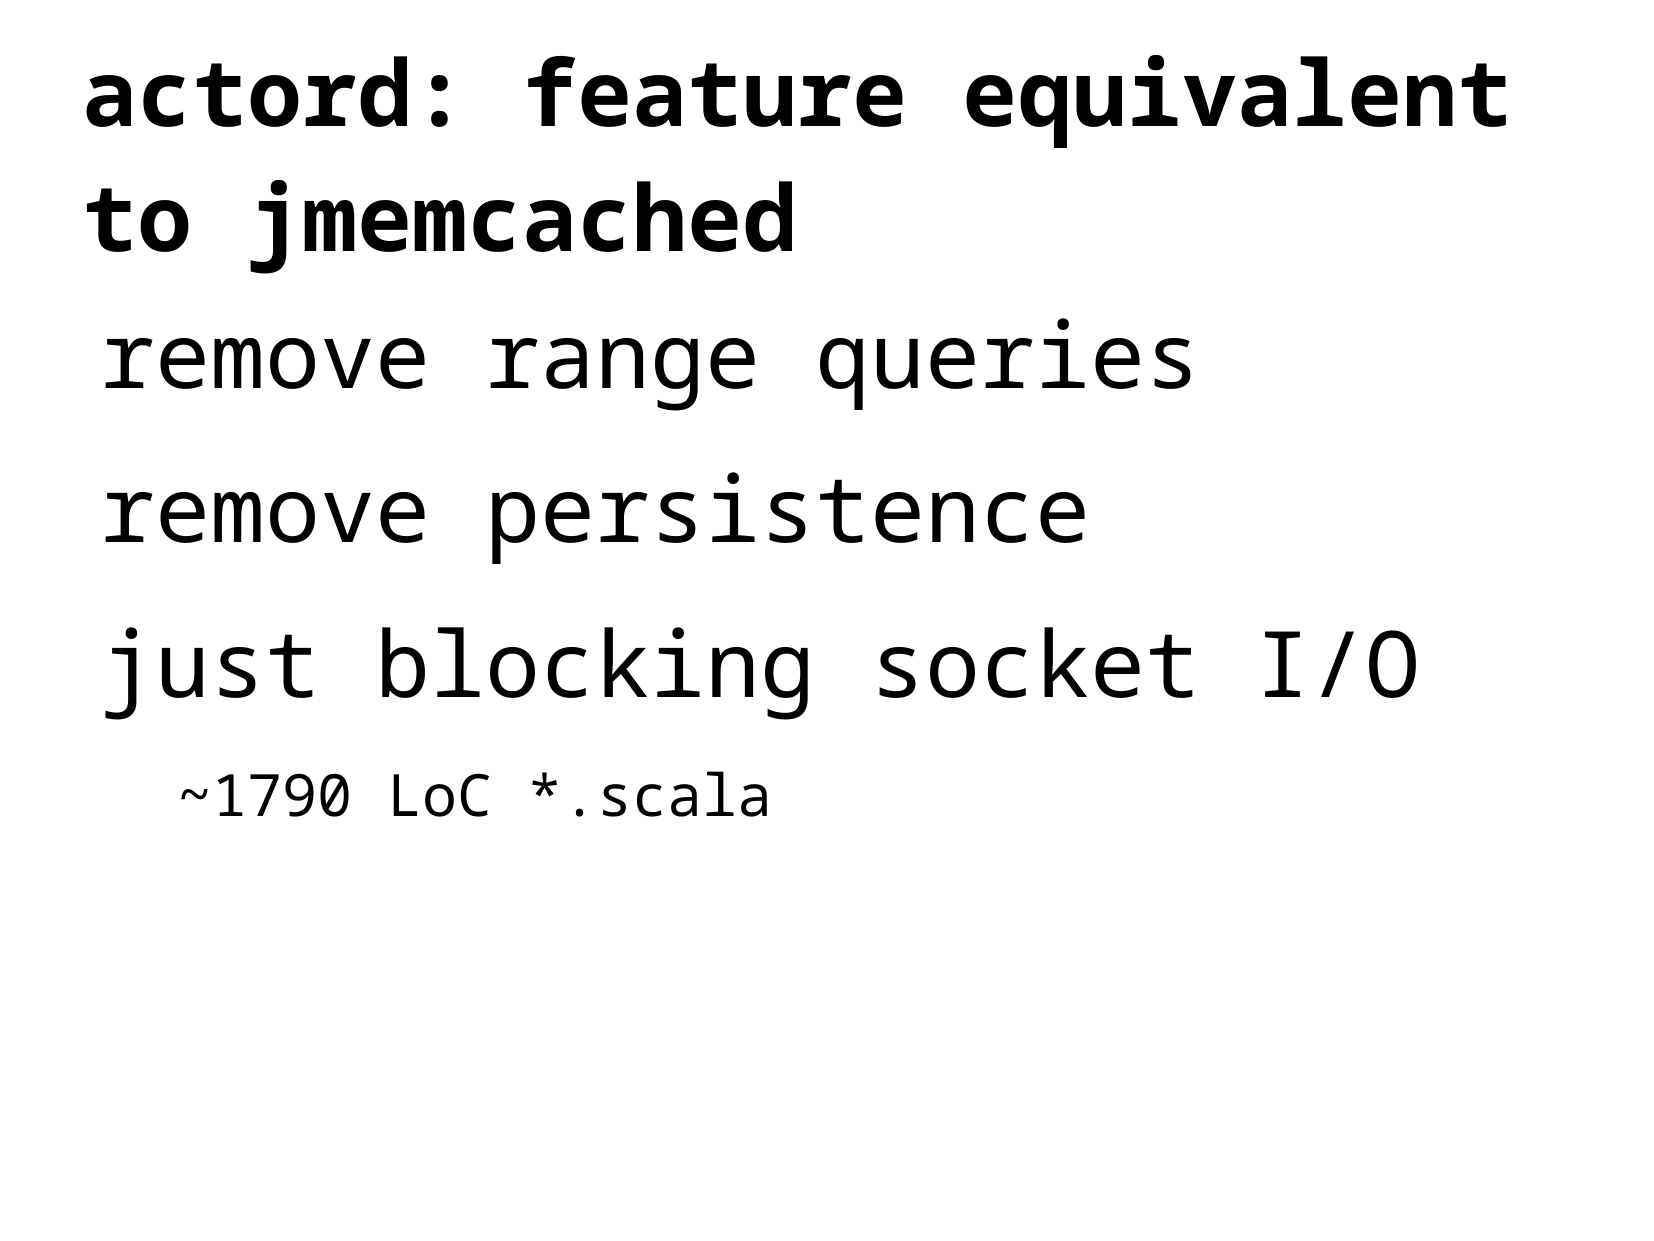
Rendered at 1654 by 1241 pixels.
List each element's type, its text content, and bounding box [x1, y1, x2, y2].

list remove range queries remove persistence just blocking socket I/O ~1790 LoC *.scala [82, 290, 1571, 1094]
title actord: feature equivalent to jmemcached [82, 45, 1571, 261]
